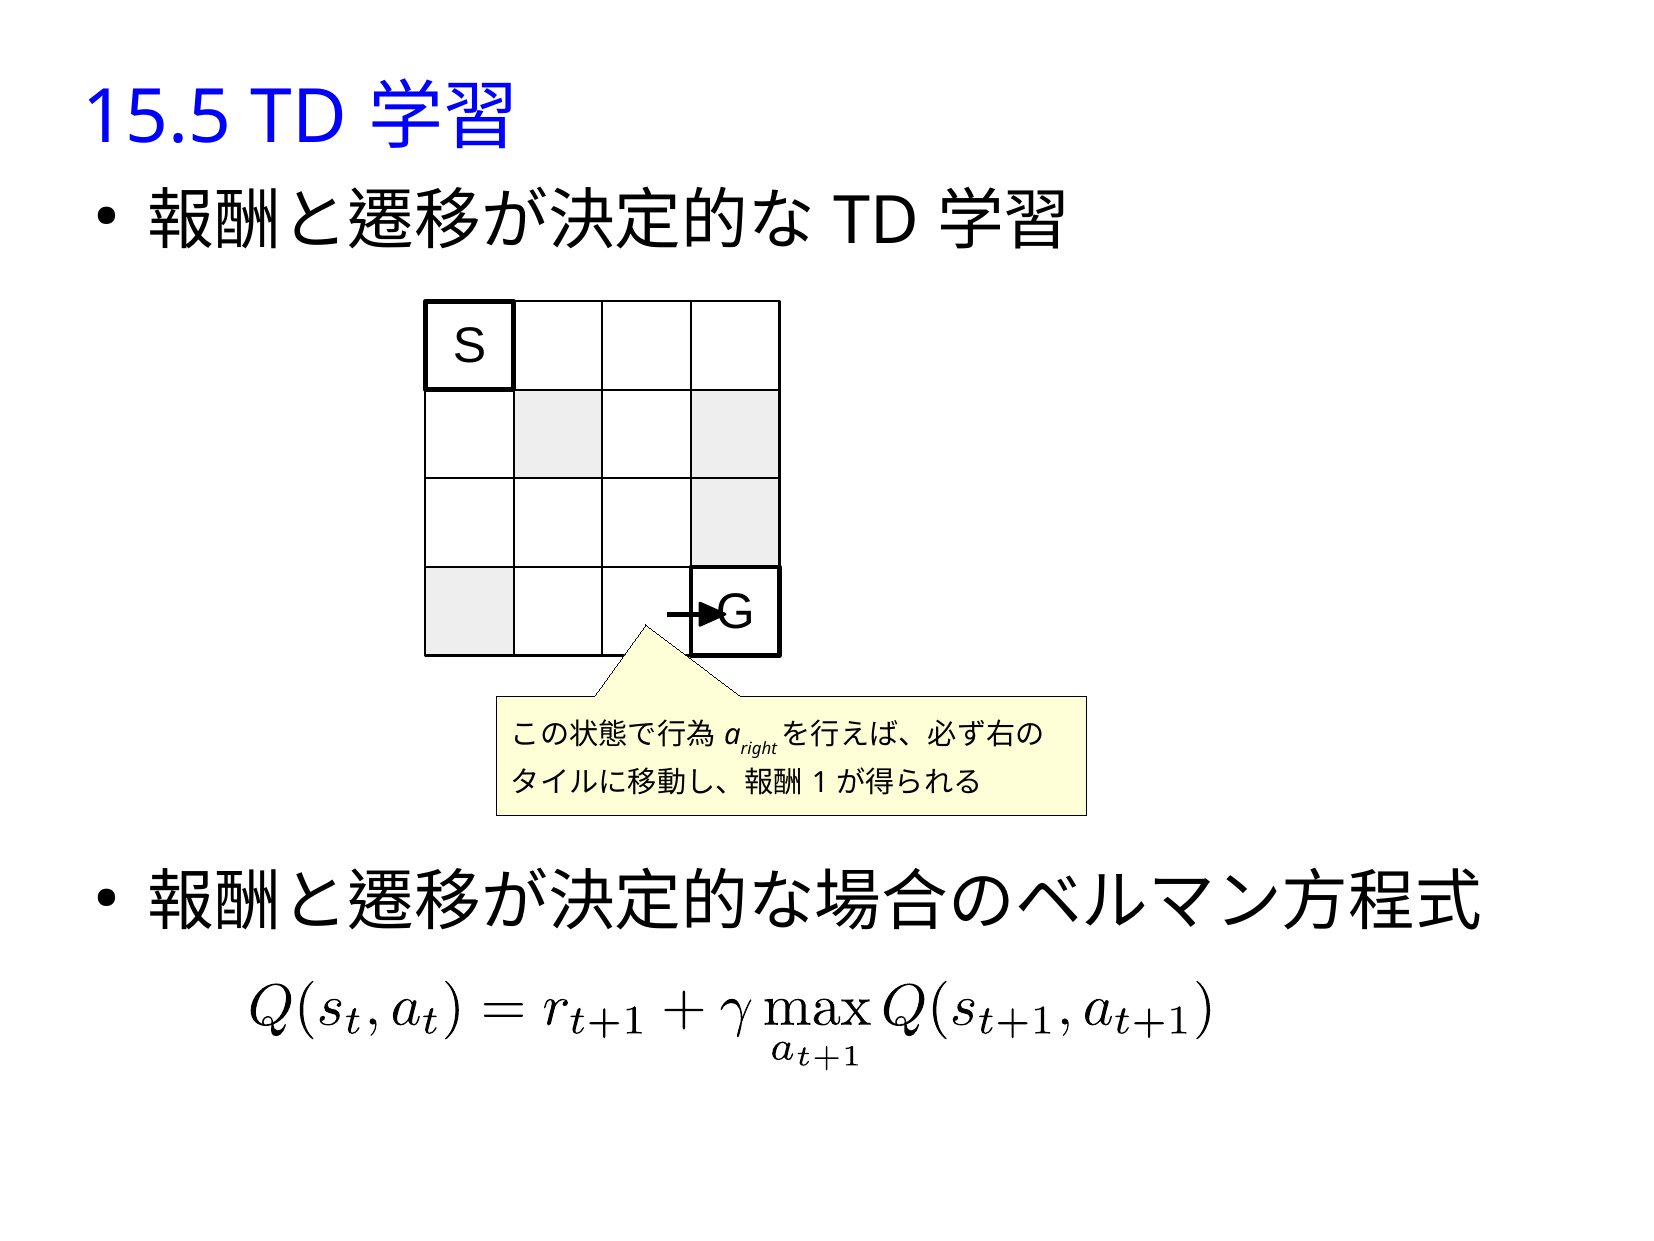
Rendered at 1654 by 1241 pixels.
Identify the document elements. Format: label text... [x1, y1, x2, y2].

text_box [513, 389, 601, 477]
list 報酬と遷移が決定的なTD学習 報酬と遷移が決定的な場合のベルマン方程式 [76, 172, 1565, 1010]
text_box [247, 980, 1217, 1071]
text_box この状態で行為arightを行えば、必ず右の タイルに移動し、報酬1が得られる [496, 624, 1087, 816]
title 15.5 TD学習 [82, 49, 1571, 178]
text_box S [425, 301, 513, 389]
text_box [690, 389, 780, 566]
text_box G [690, 566, 780, 656]
text_box [425, 566, 513, 656]
